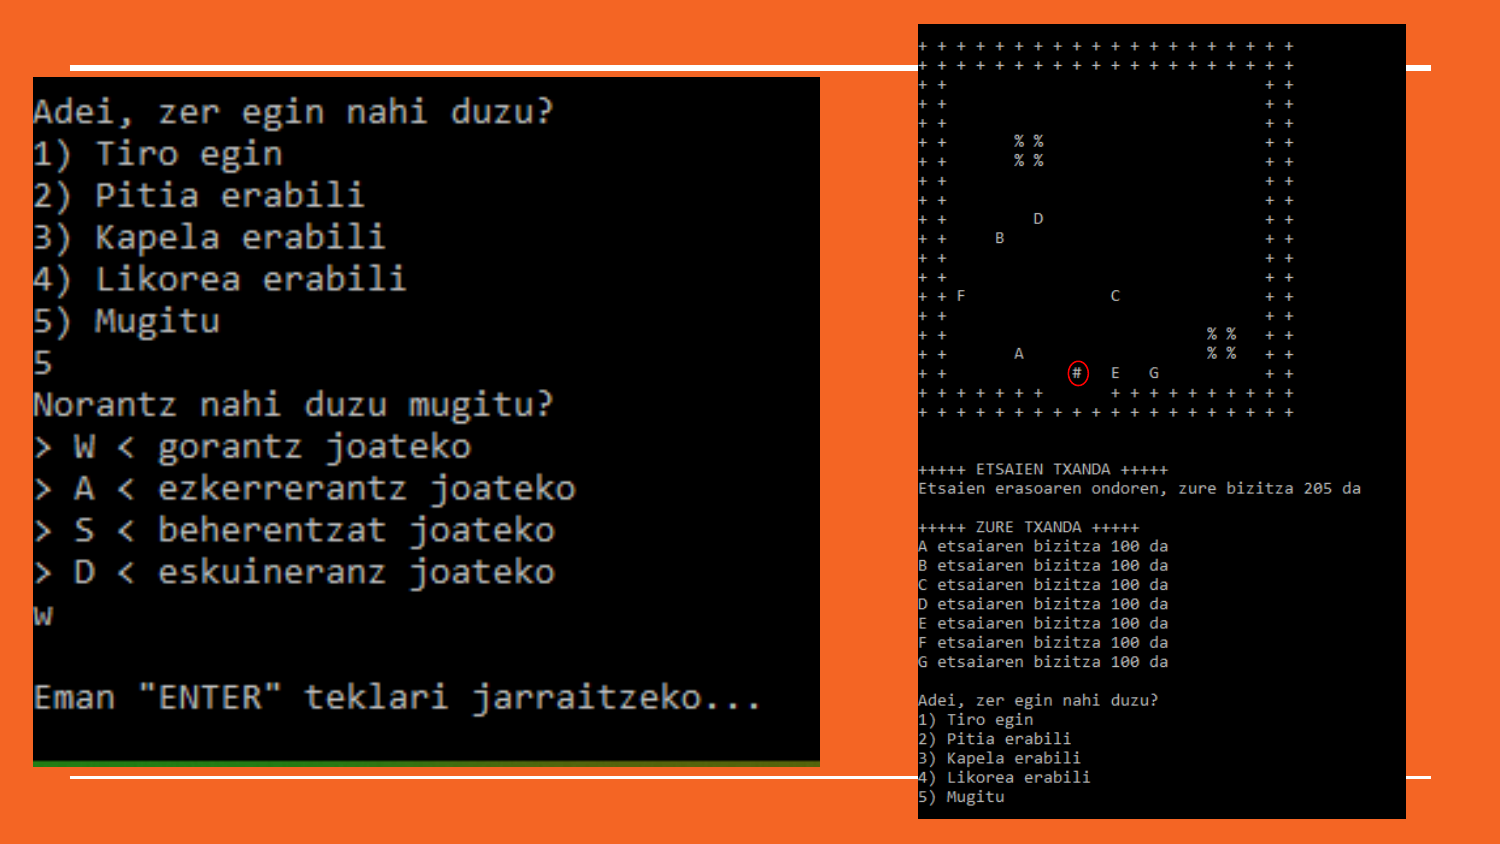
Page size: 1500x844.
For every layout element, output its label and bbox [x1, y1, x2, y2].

picture [918, 24, 1406, 819]
picture [33, 77, 820, 767]
